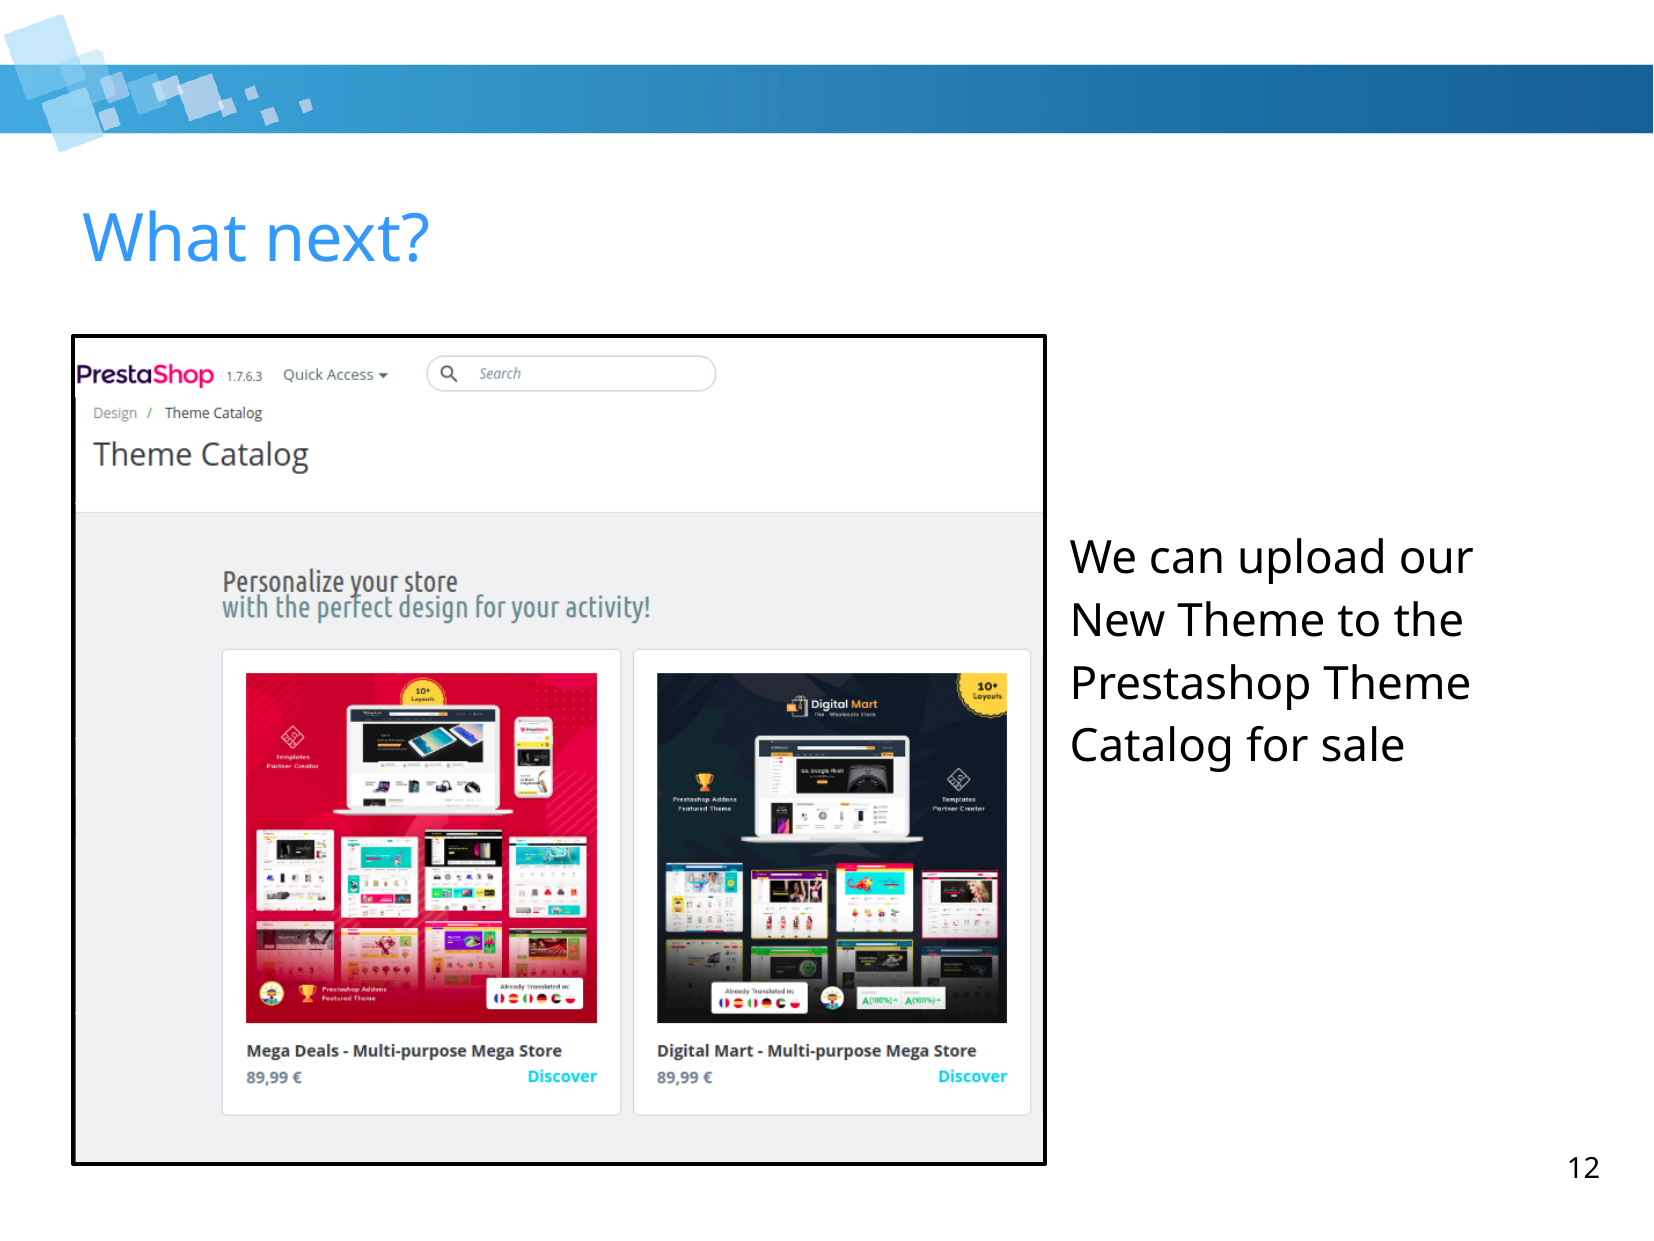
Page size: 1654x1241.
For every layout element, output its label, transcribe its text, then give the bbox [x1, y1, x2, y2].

picture [0, 0, 1653, 1238]
title What next? [82, 132, 1571, 340]
list We can upload our New Theme to the Prestashop Theme Catalog for sale [1047, 525, 1538, 1013]
